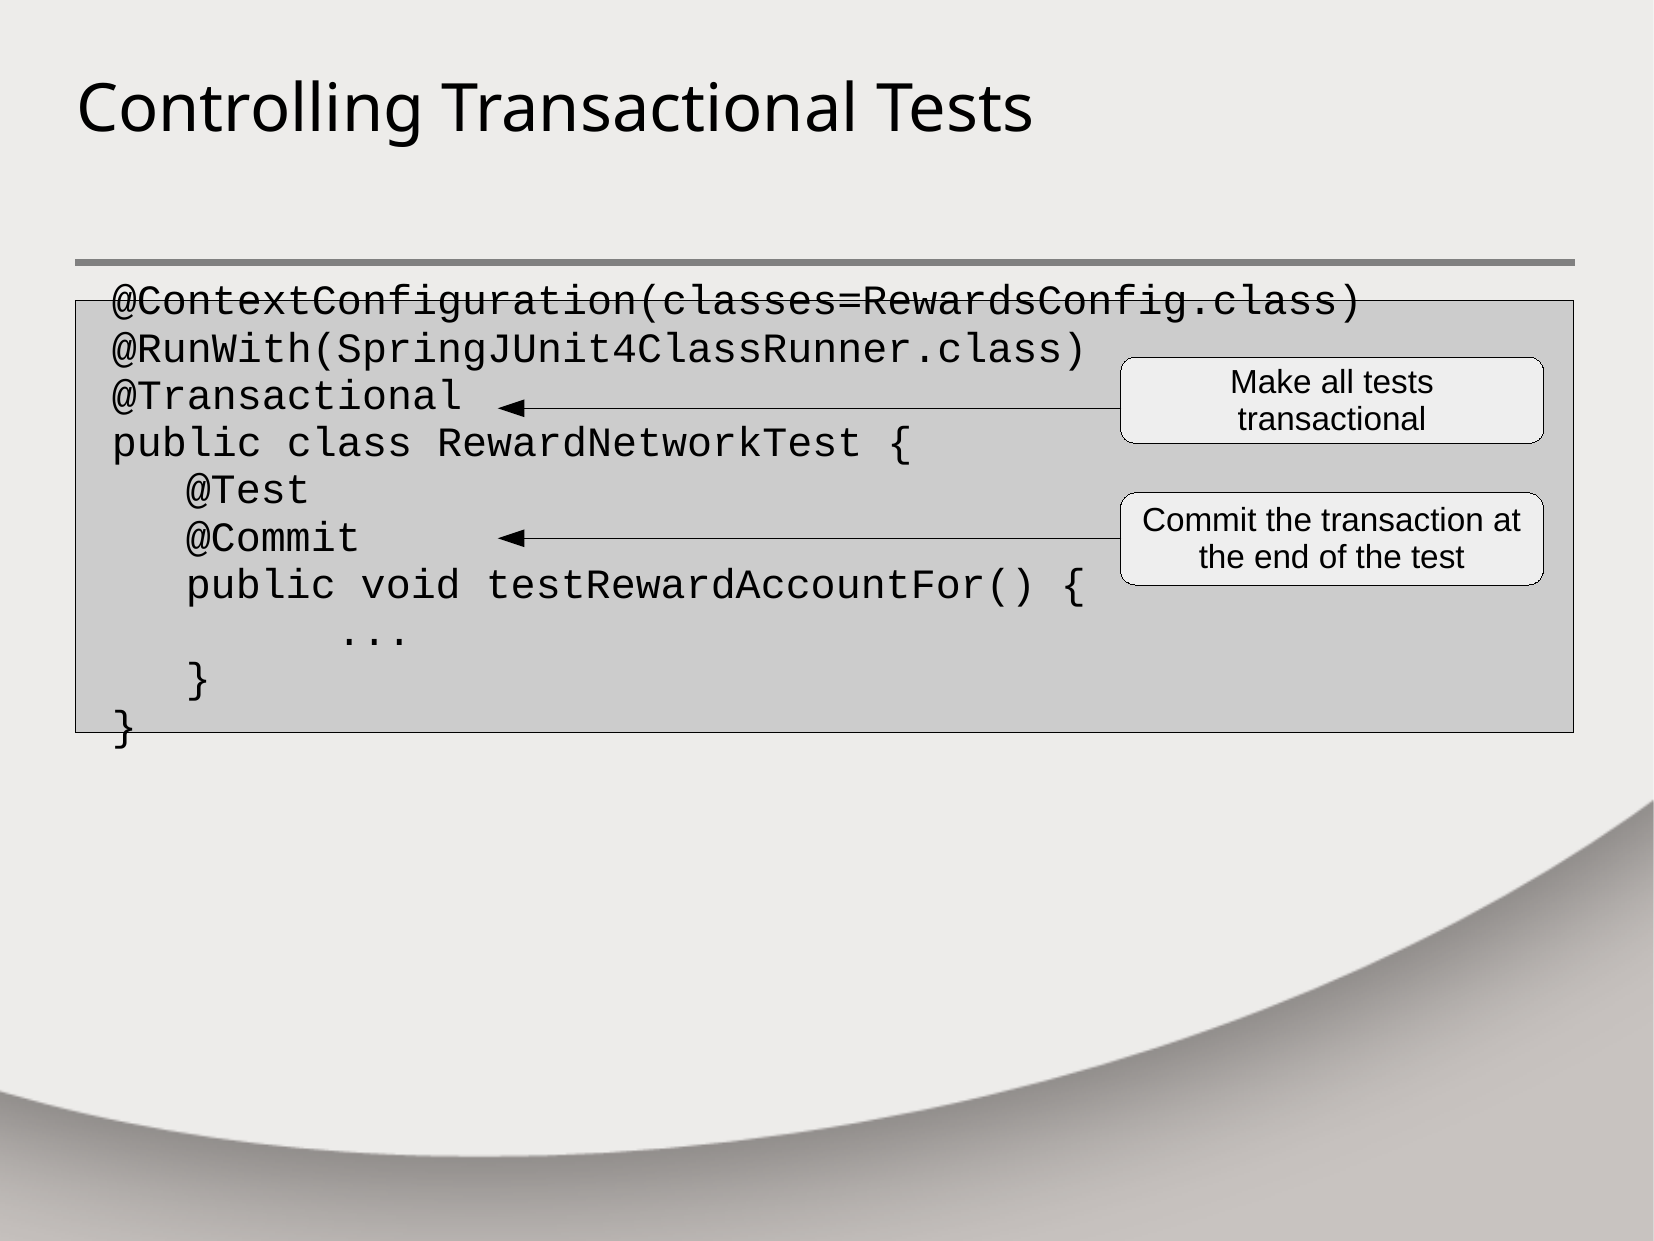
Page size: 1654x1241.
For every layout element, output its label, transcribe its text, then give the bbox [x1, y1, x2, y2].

text_box Commit the transaction at the end of the test [1120, 492, 1544, 586]
text_box Make all tests transactional [1120, 357, 1544, 444]
picture [0, 0, 1654, 1241]
text_box @ContextConfiguration(classes=RewardsConfig.class) @RunWith(SpringJUnit4ClassRunner.class) @Transactional public class RewardNetworkTest { @Test @Commit public void testRewardAccountFor() { ... } } [75, 300, 1574, 733]
title Controlling Transactional Tests [76, 75, 1576, 226]
